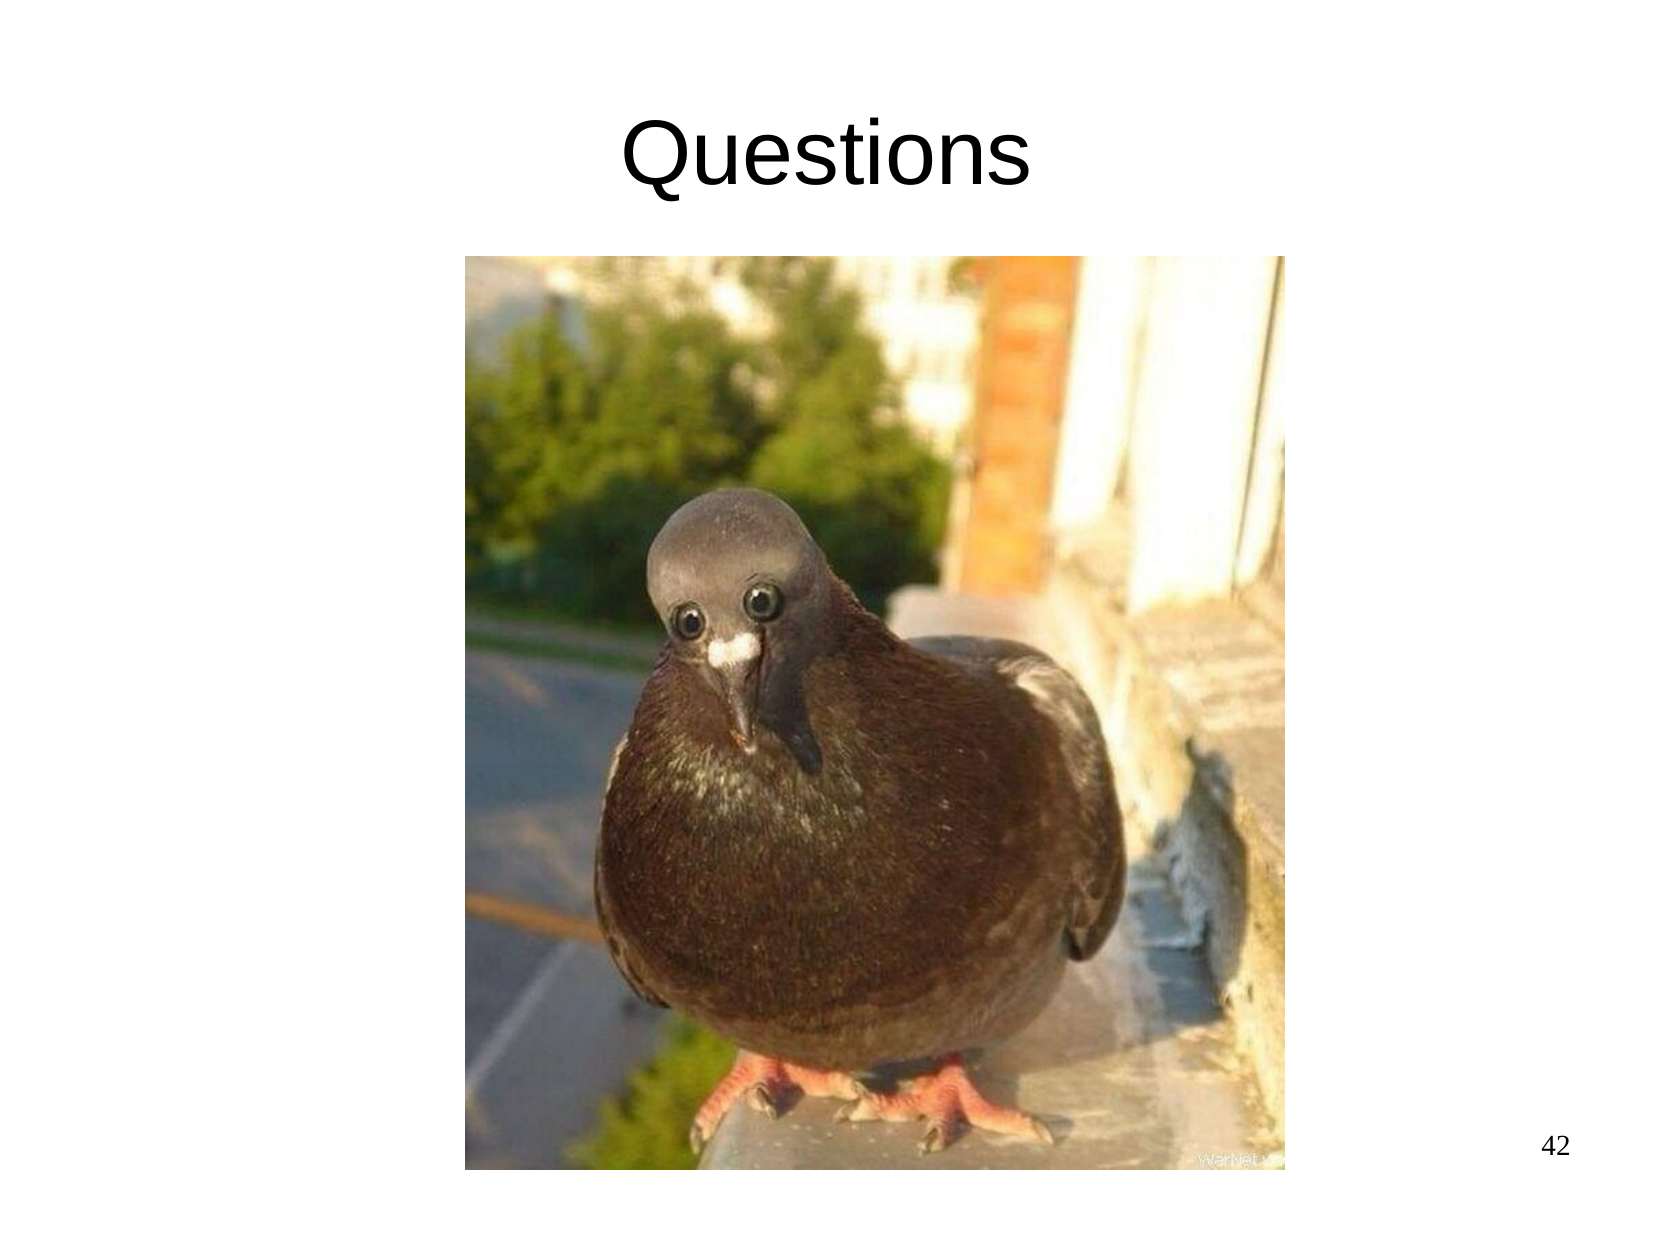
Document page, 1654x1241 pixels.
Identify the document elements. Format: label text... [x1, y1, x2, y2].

title Questions [82, 49, 1571, 257]
picture [465, 256, 1285, 1171]
